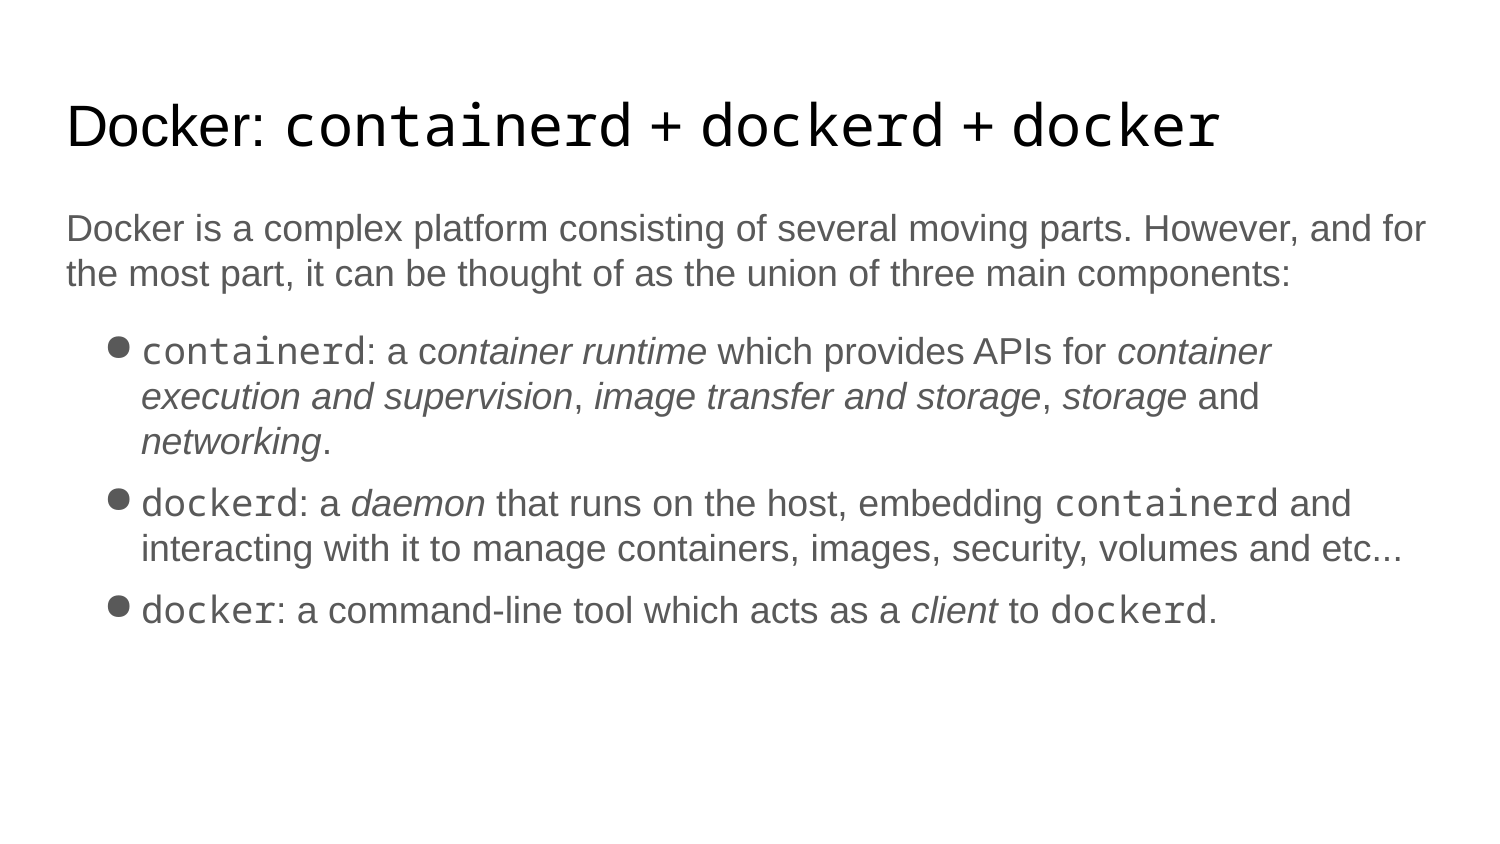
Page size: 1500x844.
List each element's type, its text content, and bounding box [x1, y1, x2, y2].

title Docker: containerd + dockerd + docker [51, 72, 1449, 167]
list Docker is a complex platform consisting of several moving parts. However, and for the most part, it can be thought of as the union of three main components: containerd: a container runtime which provides APIs for container execution and supervision, image transfer and storage, storage and networking. dockerd: a daemon that runs on the host, embedding containerd and interacting with it to manage containers, images, security, volumes and etc... docker: a command-line tool which acts as a client to dockerd. [51, 189, 1449, 750]
